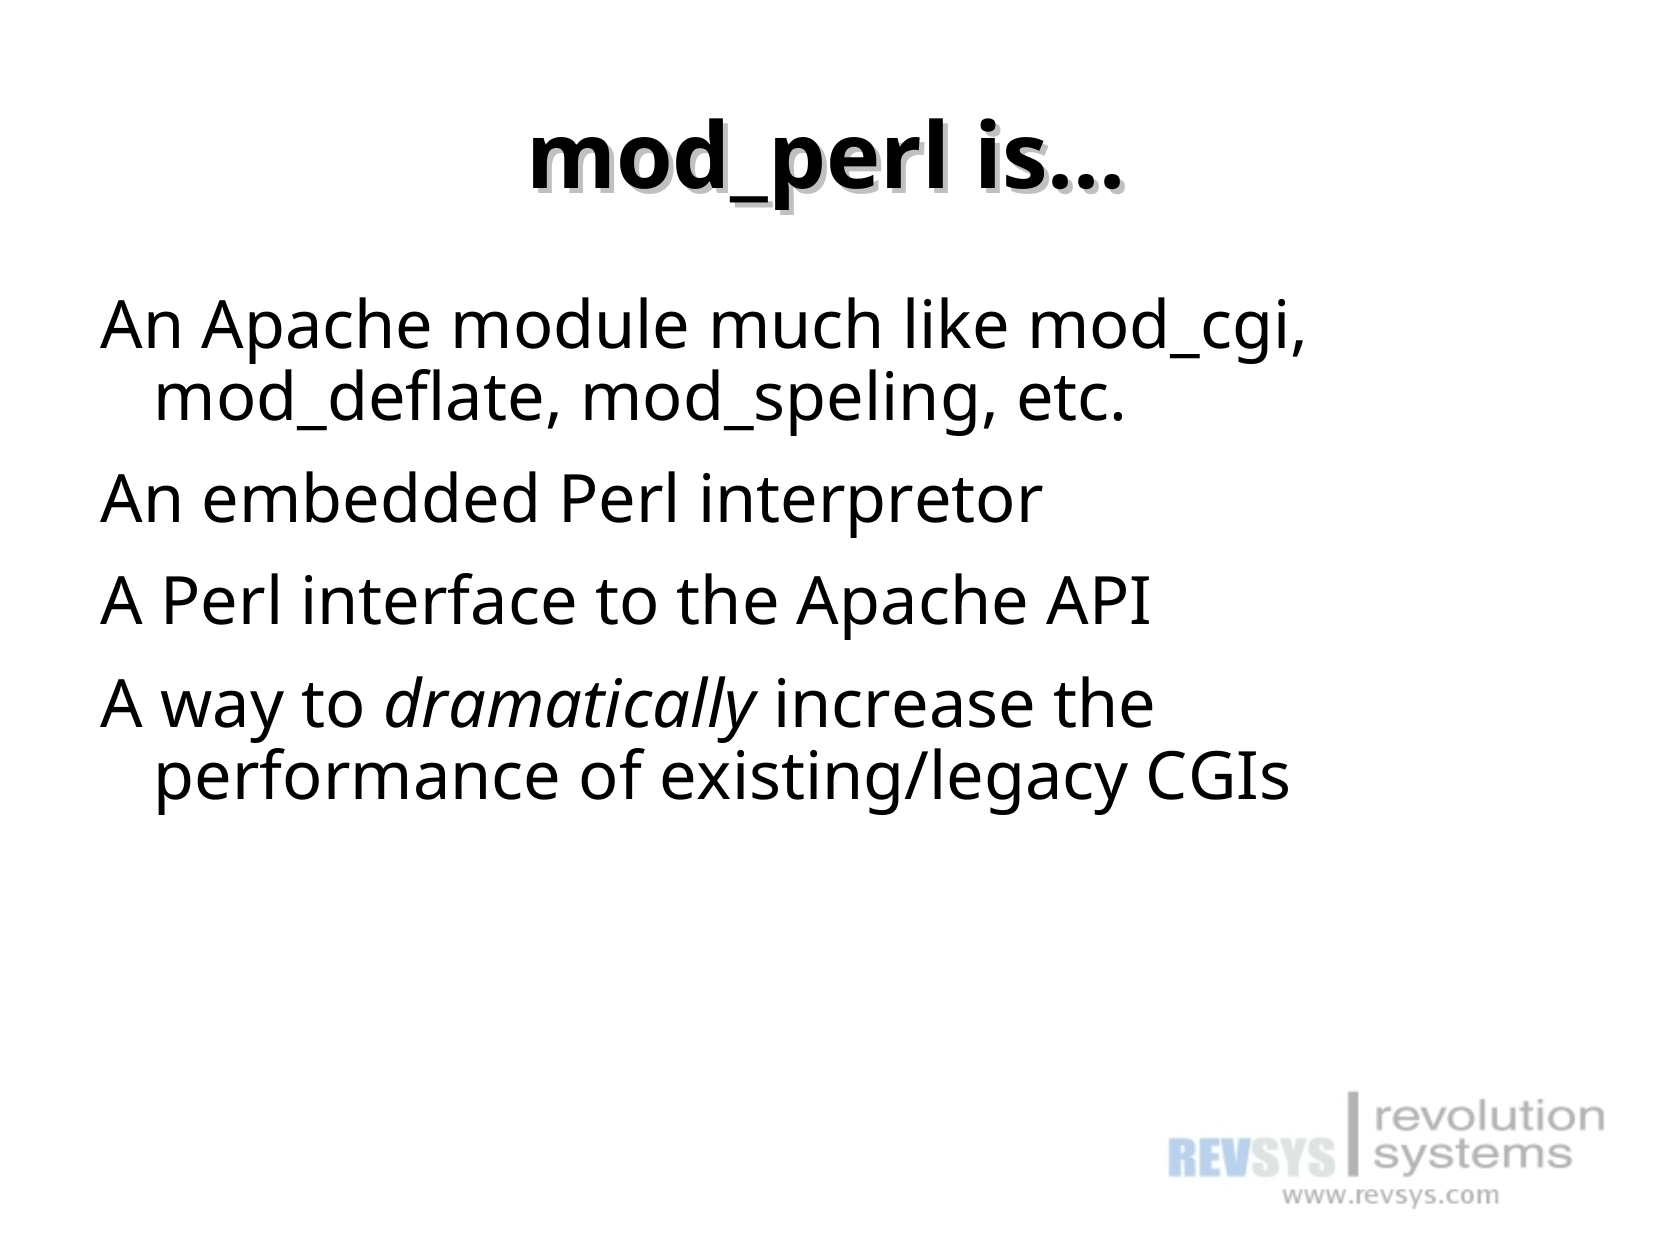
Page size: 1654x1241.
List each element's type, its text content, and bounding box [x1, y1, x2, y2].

picture [1162, 1087, 1613, 1211]
list An Apache module much like mod_cgi, mod_deflate, mod_speling, etc. An embedded Perl interpretor A Perl interface to the Apache API A way to dramatically increase the performance of existing/legacy CGIs [82, 290, 1571, 1051]
title mod_perl is... [82, 49, 1571, 257]
